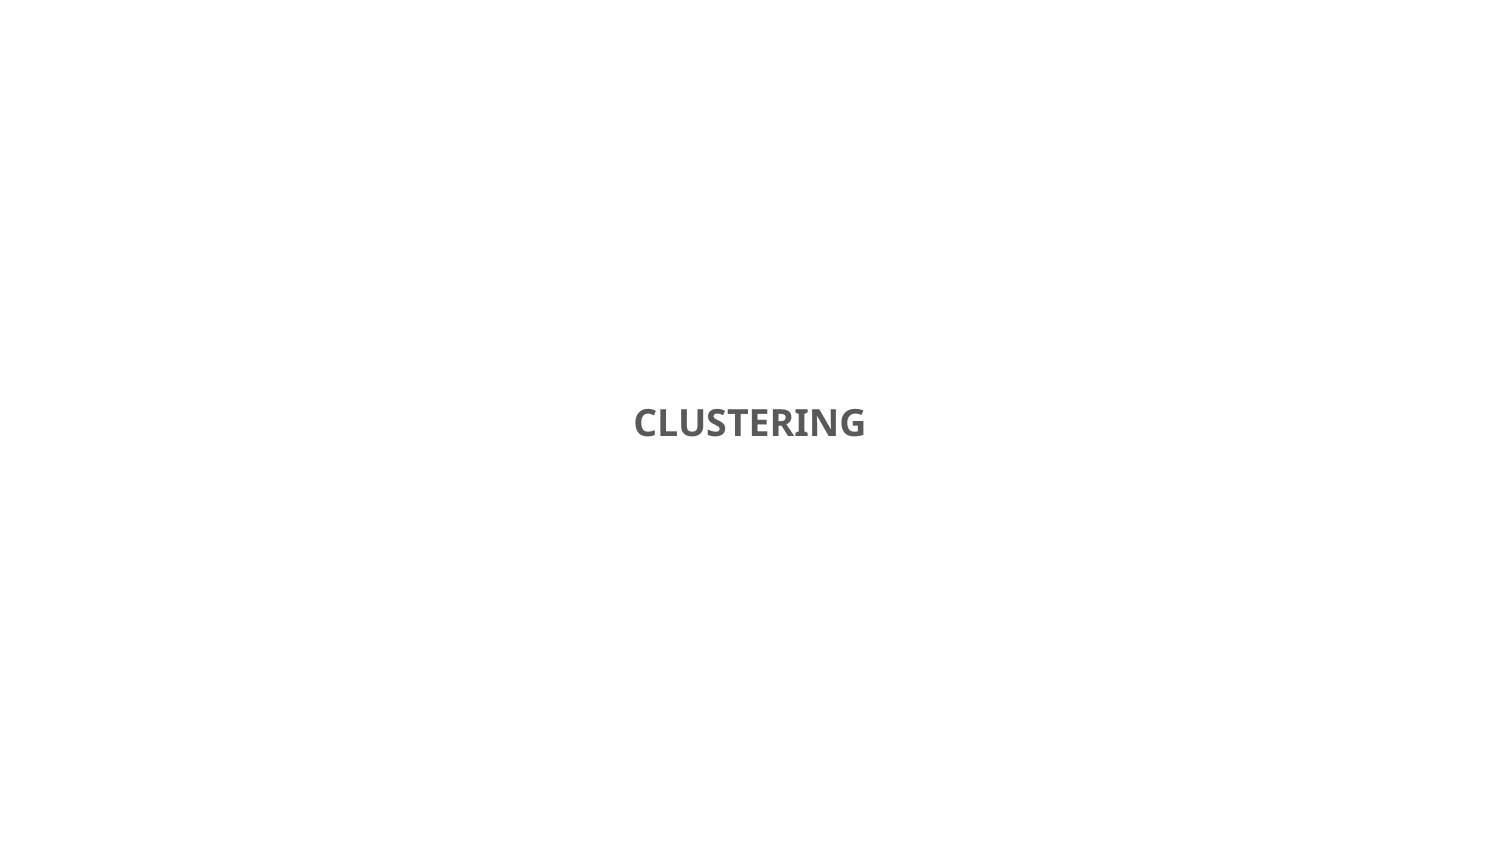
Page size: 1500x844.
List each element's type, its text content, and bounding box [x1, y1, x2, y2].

title CLUSTERING [460, 374, 1040, 470]
